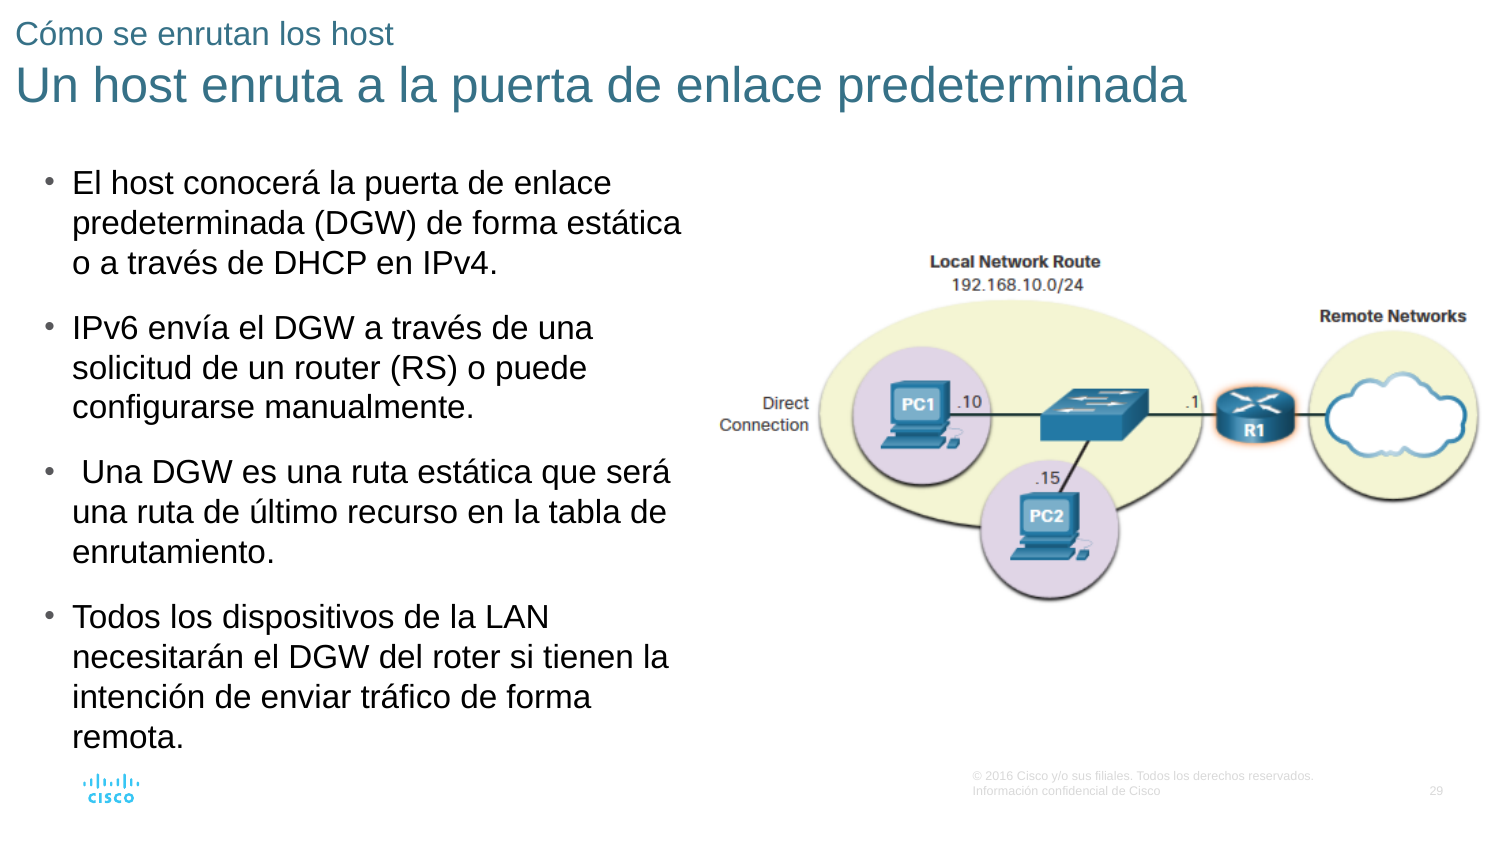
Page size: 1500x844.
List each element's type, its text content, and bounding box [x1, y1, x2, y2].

title Cómo se enrutan los host Un host enruta a la puerta de enlace predeterminada [0, 0, 1500, 125]
picture [704, 246, 1487, 612]
list El host conocerá la puerta de enlace predeterminada (DGW) de forma estática o a través de DHCP en IPv4. IPv6 envía el DGW a través de una solicitud de un router (RS) o puede configurarse manualmente. Una DGW es una ruta estática que será una ruta de último recurso en la tabla de enrutamiento. Todos los dispositivos de la LAN necesitarán el DGW del roter si tienen la intención de enviar tráfico de forma remota. [29, 153, 705, 777]
